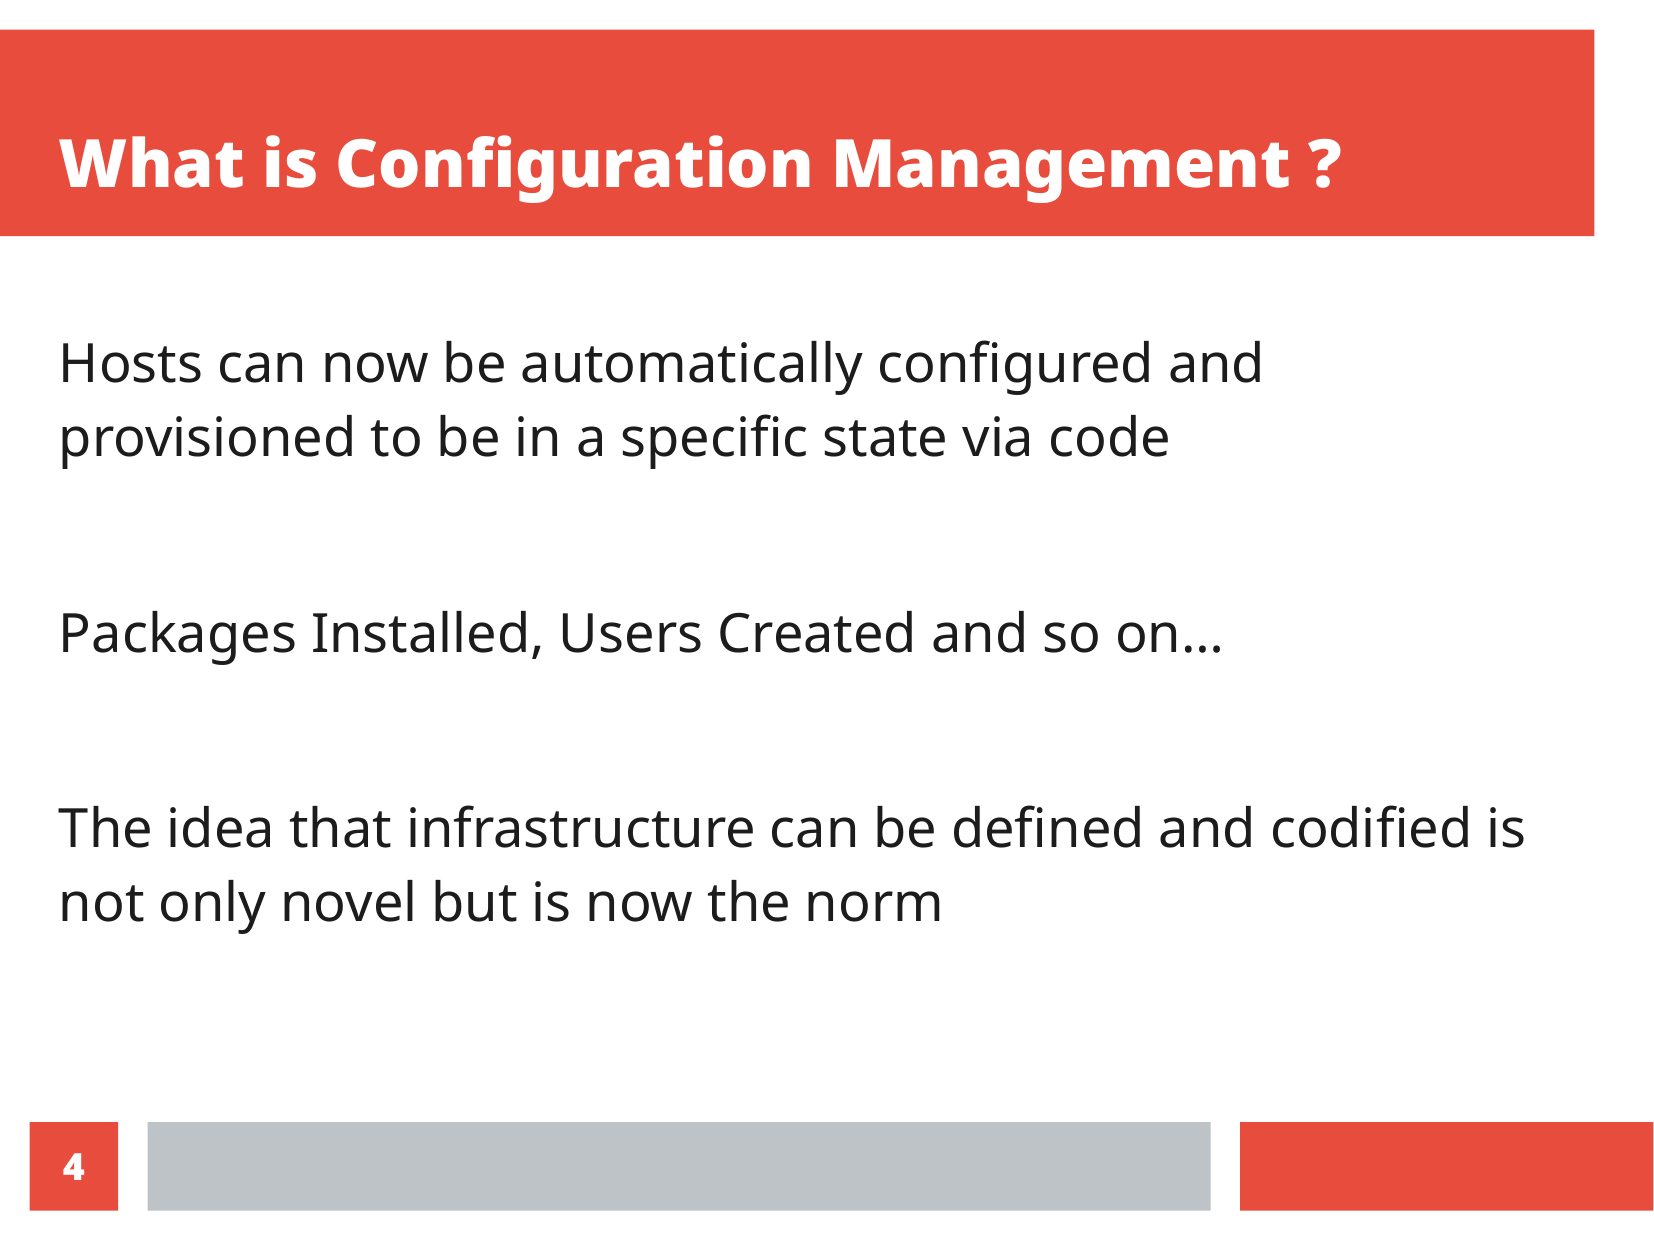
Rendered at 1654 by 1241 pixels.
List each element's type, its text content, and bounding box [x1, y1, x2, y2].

title What is Configuration Management ? [59, 59, 1595, 207]
list Hosts can now be automatically configured and provisioned to be in a specific state via code Packages Installed, Users Created and so on… The idea that infrastructure can be defined and codified is not only novel but is now the norm [59, 324, 1565, 1093]
